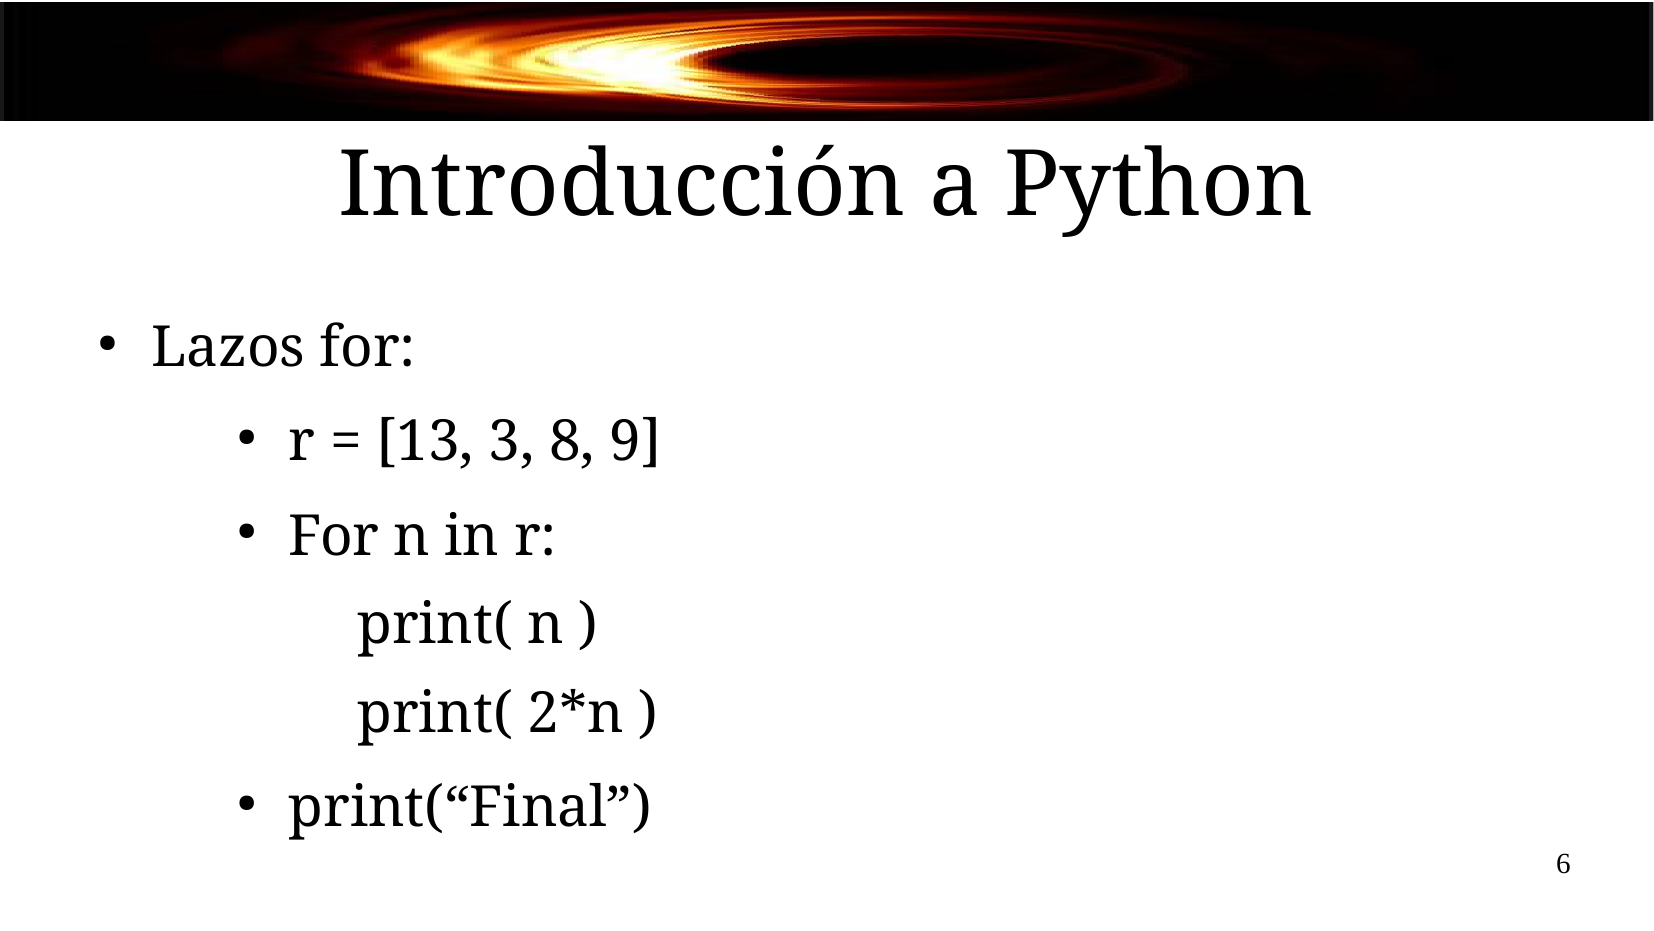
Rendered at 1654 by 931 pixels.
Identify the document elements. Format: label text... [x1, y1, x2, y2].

list Lazos for: r = [13, 3, 8, 9] For n in r: print( n ) print( 2*n ) print(“Final”) [82, 306, 1571, 846]
picture [0, 2, 1654, 121]
title Introducción a Python [82, 121, 1571, 258]
